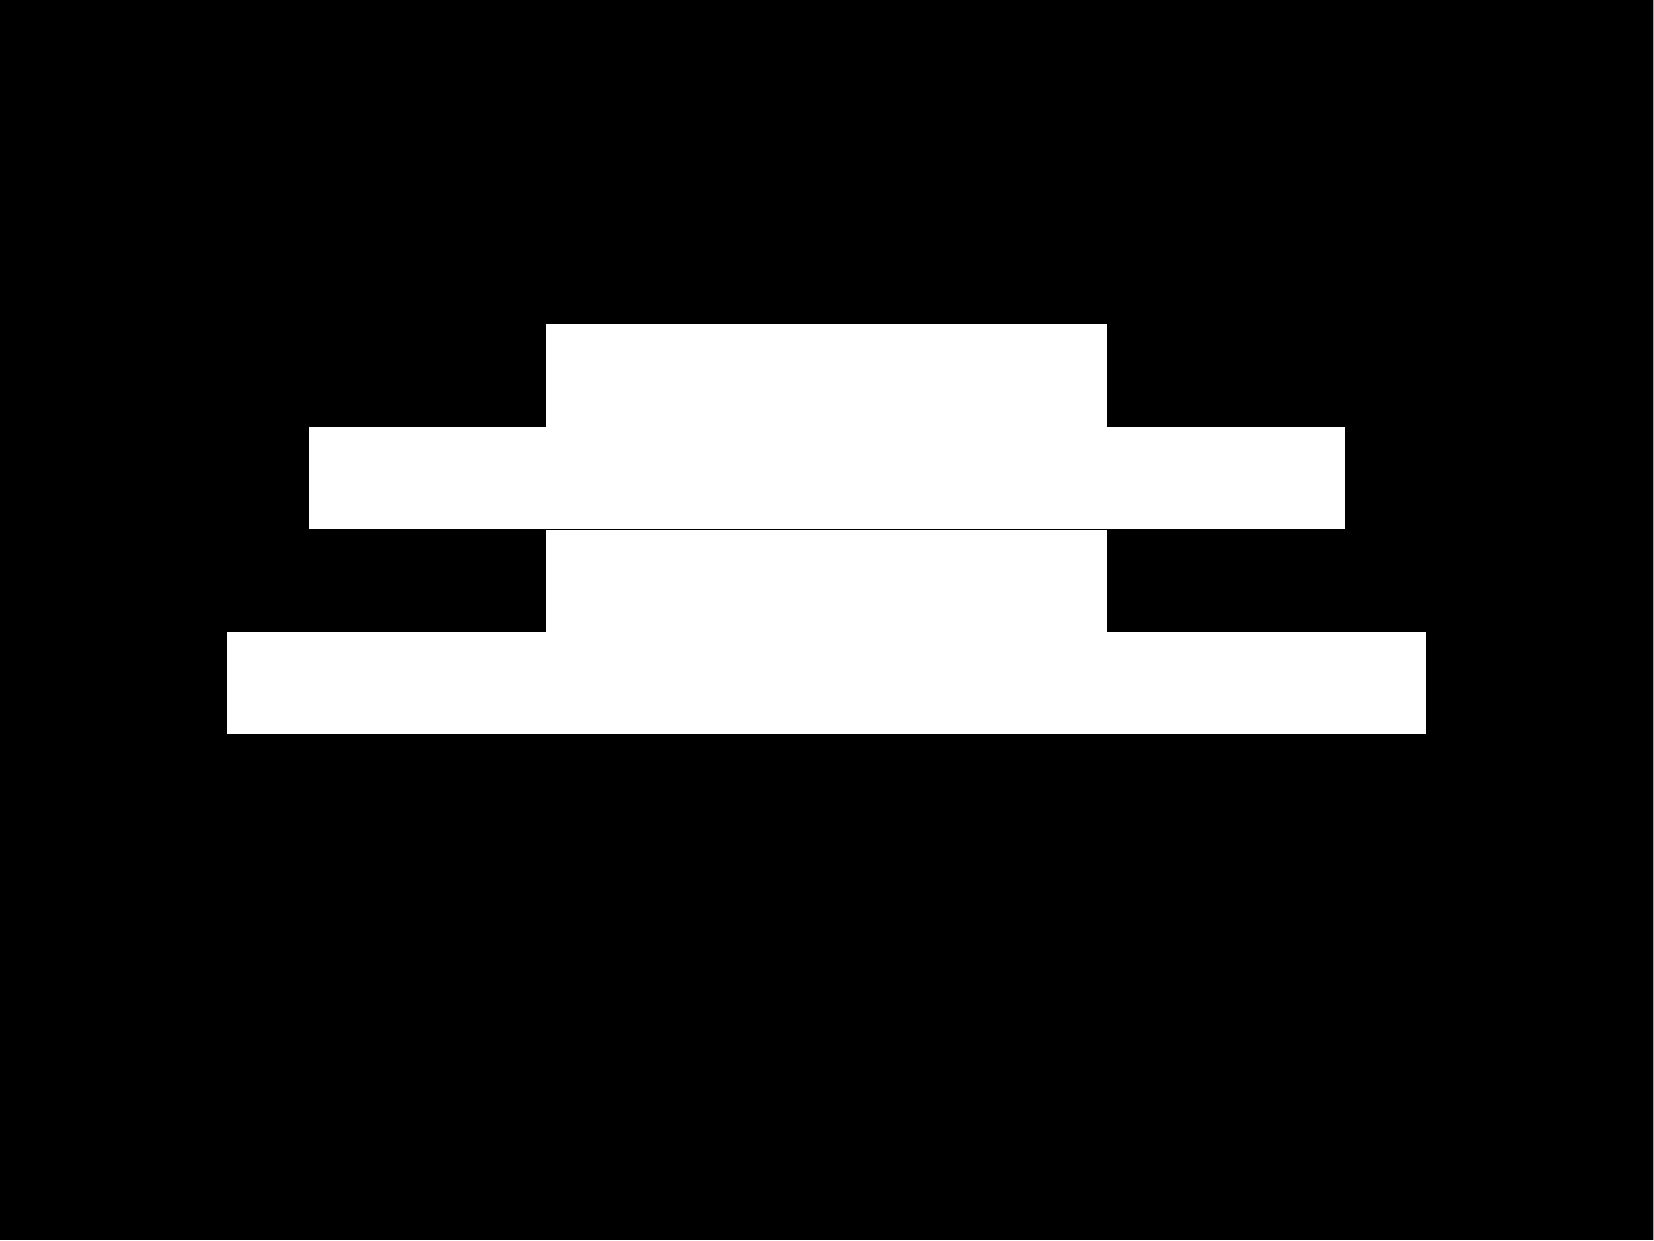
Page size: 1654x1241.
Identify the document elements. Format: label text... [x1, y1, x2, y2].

subtitle Derrama fogo E queima toda iniquidade Derrama fogo Purifica-me com Tua verdade [82, 49, 1571, 1010]
